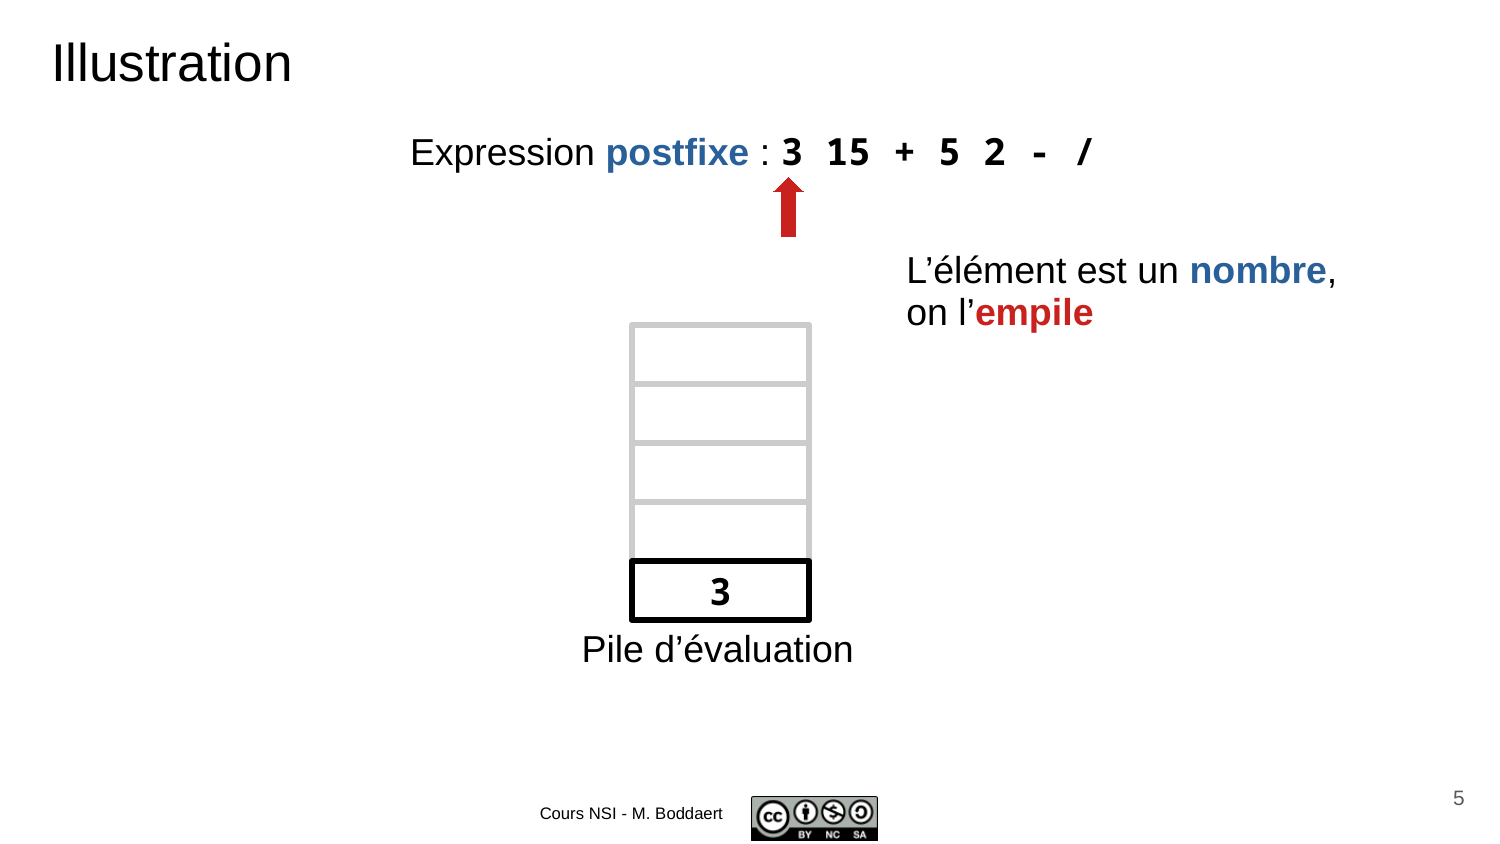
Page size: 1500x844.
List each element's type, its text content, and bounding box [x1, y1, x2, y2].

text_box Pile d’évaluation [566, 620, 880, 680]
title Illustration [51, 13, 1449, 108]
text_box [631, 324, 810, 561]
text_box 3 [631, 561, 810, 620]
picture [751, 796, 878, 841]
text_box L’élément est un nombre, on l’empile [891, 242, 1394, 344]
slide_number <numéro> [1389, 764, 1480, 830]
text_box [773, 177, 804, 237]
text_box Expression postfixe : 3 15 + 5 2 - / [29, 120, 1477, 760]
